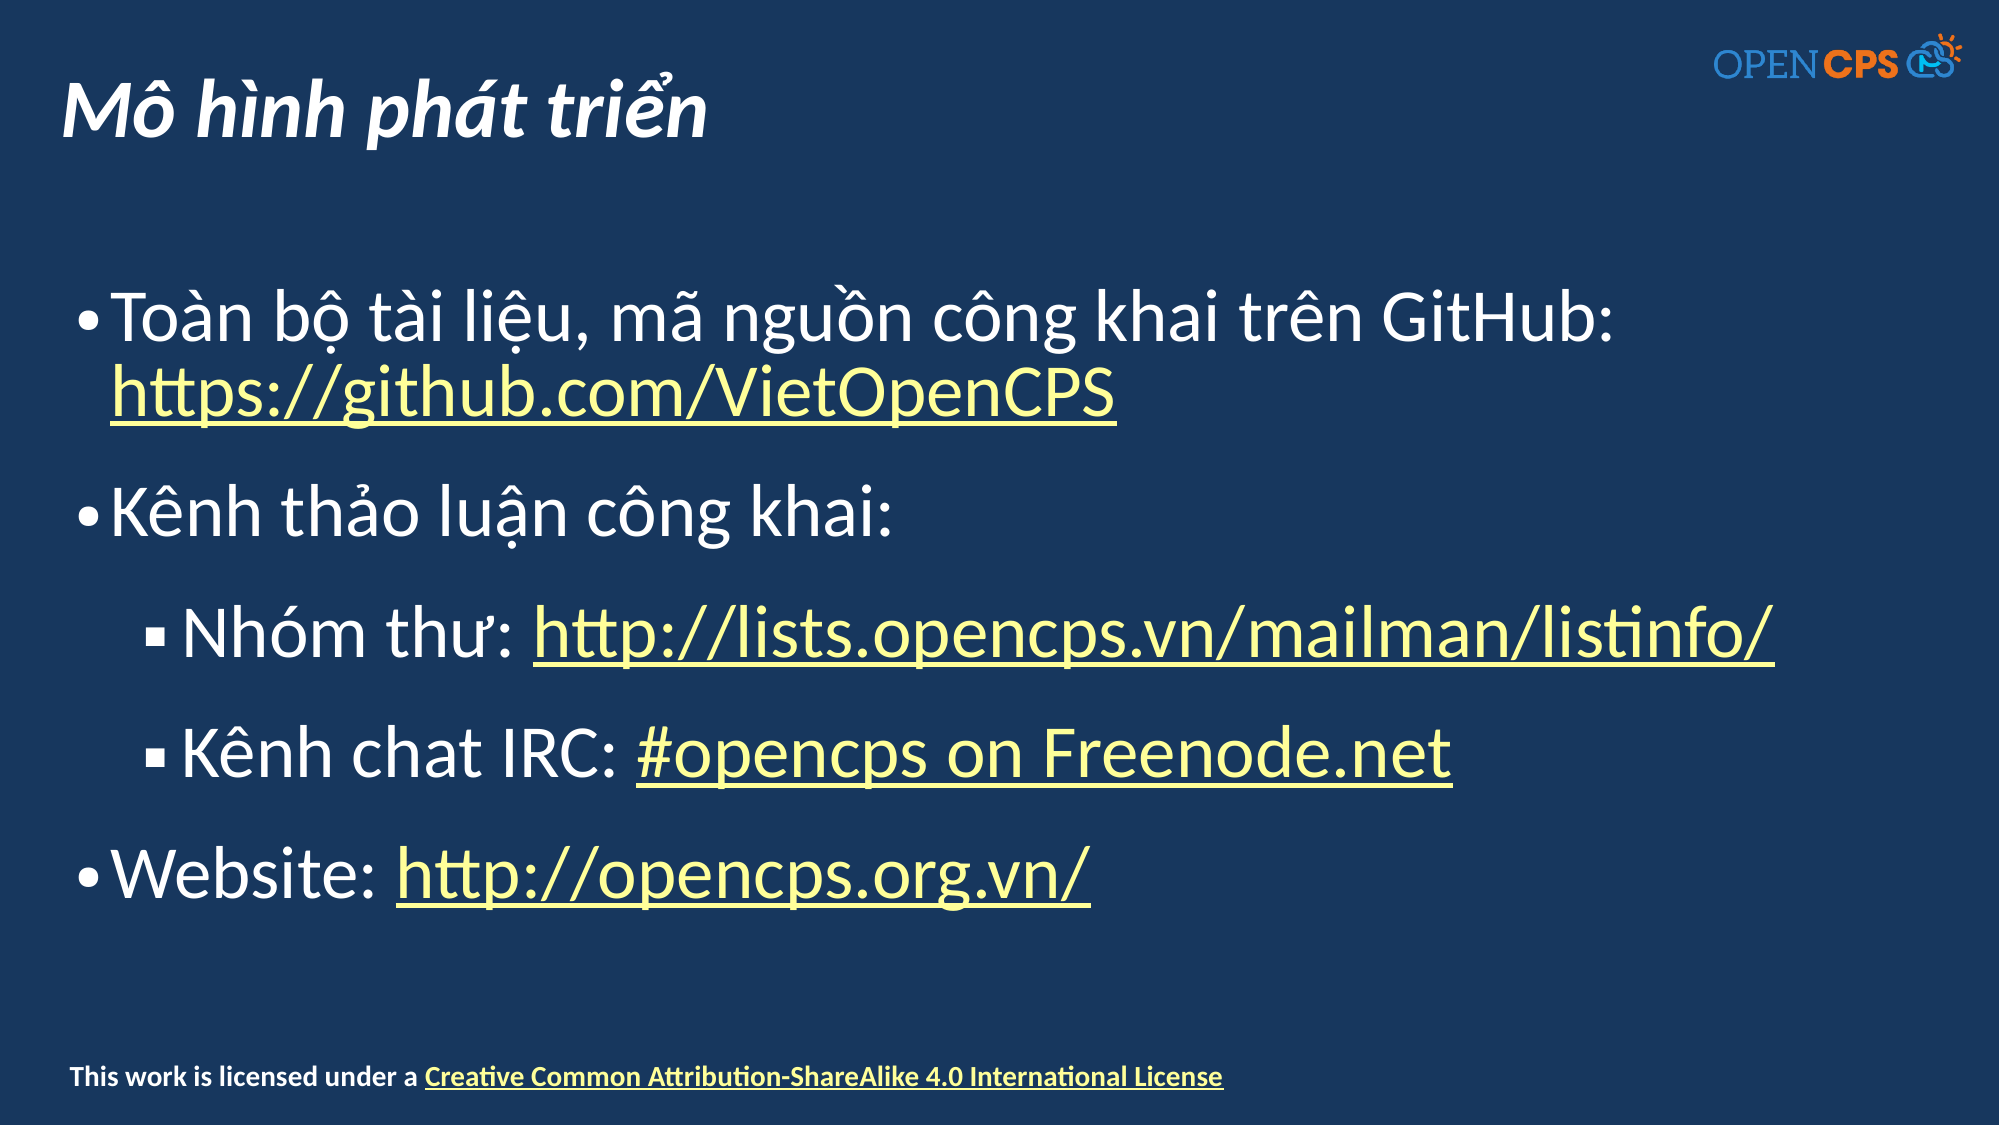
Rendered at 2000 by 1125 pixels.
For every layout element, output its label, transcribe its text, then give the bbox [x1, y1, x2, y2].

text_box Mô hình phát triển [60, 75, 1516, 180]
text_box This work is licensed under a Creative Common Attribution-ShareAlike 4.0 International License [54, 1049, 1239, 1100]
picture [1709, 29, 1966, 85]
text_box Toàn bộ tài liệu, mã nguồn công khai trên GitHub: https://github.com/VietOpenCPS Kênh thảo luận công khai: Nhóm thư: http://lists.opencps.vn/mailman/listinfo/ Kênh chat IRC: #opencps on Freenode.net Website: http://opencps.org.vn/ [75, 285, 1936, 1049]
